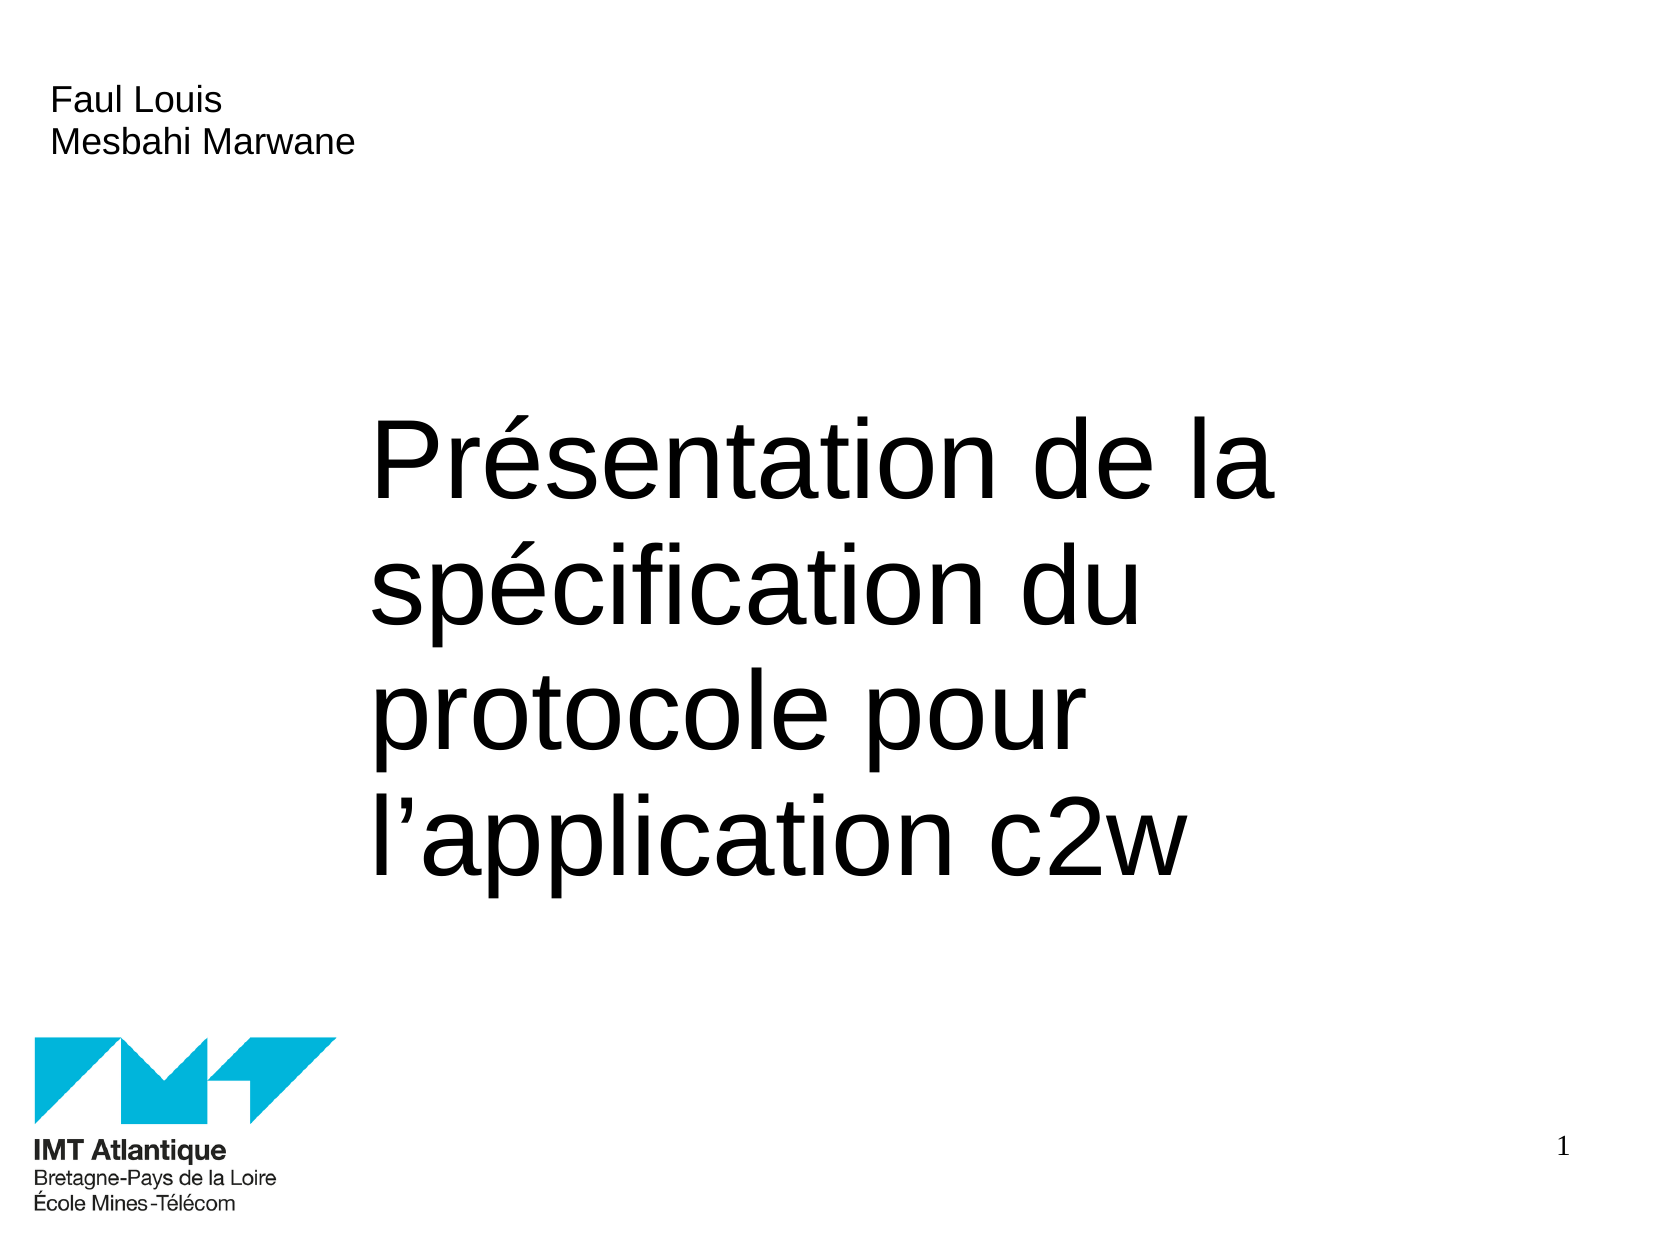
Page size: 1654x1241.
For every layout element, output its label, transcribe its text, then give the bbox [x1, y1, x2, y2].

subtitle [82, 224, 1571, 944]
text_box Présentation de la spécification du protocole pour l’application c2w [354, 389, 1347, 907]
text_box Faul Louis Mesbahi Marwane [35, 70, 461, 170]
picture [0, 1015, 438, 1241]
